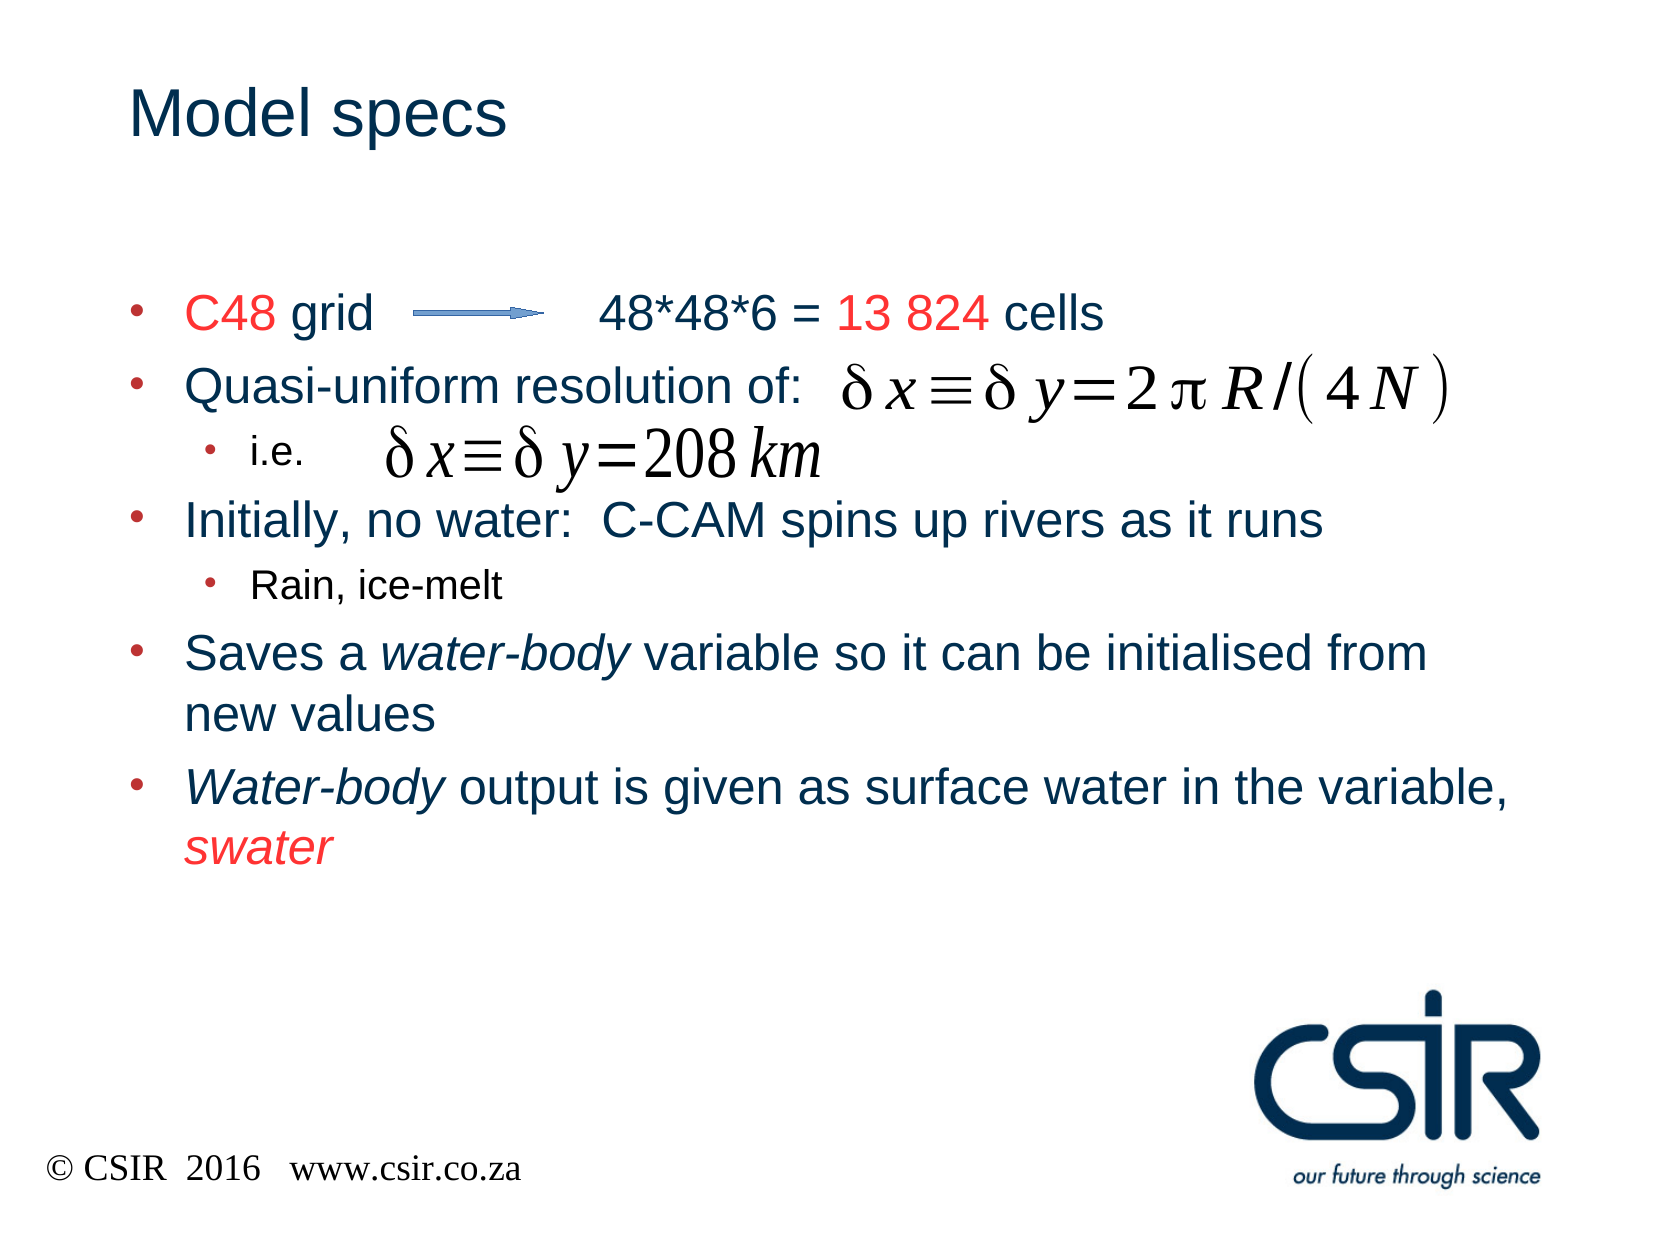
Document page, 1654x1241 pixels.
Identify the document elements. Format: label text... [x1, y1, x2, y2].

chart [368, 348, 1477, 497]
title Model specs [128, 68, 1534, 248]
text_box [413, 307, 544, 319]
list C48 grid 48*48*6 = 13 824 cells Quasi-uniform resolution of: i.e. Initially, no water: C-CAM spins up rivers as it runs Rain, ice-melt Saves a water-body variable so it can be initialised from new values Water-body output is given as surface water in the variable, swater [128, 280, 1534, 944]
picture [1241, 983, 1653, 1240]
